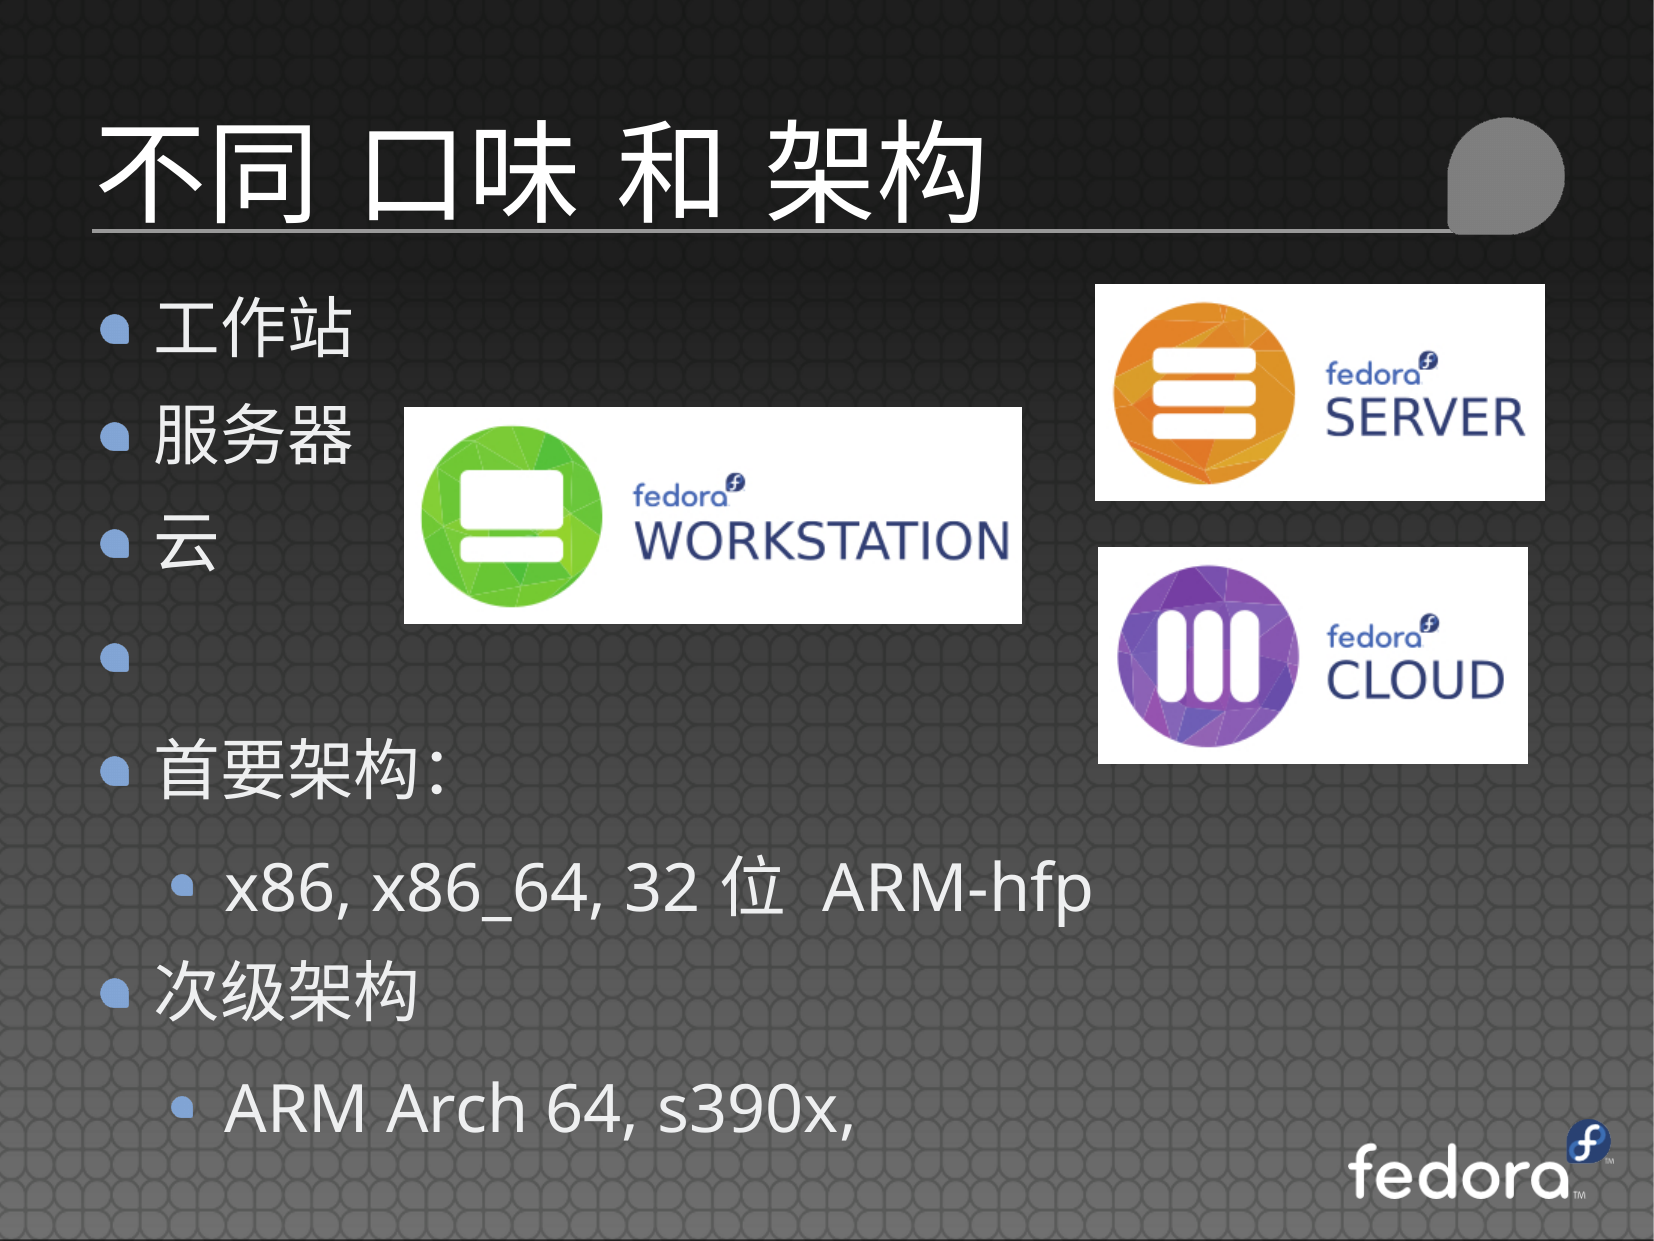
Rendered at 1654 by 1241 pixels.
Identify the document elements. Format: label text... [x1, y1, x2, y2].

picture [0, 0, 1654, 1241]
list 工作站 服务器 云 首要架构： x86, x86_64, 32位 ARM-hfp 次级架构 ARM Arch 64, s390x, [82, 290, 1571, 1114]
title 不同 口味 和 架构 [94, 100, 1426, 251]
